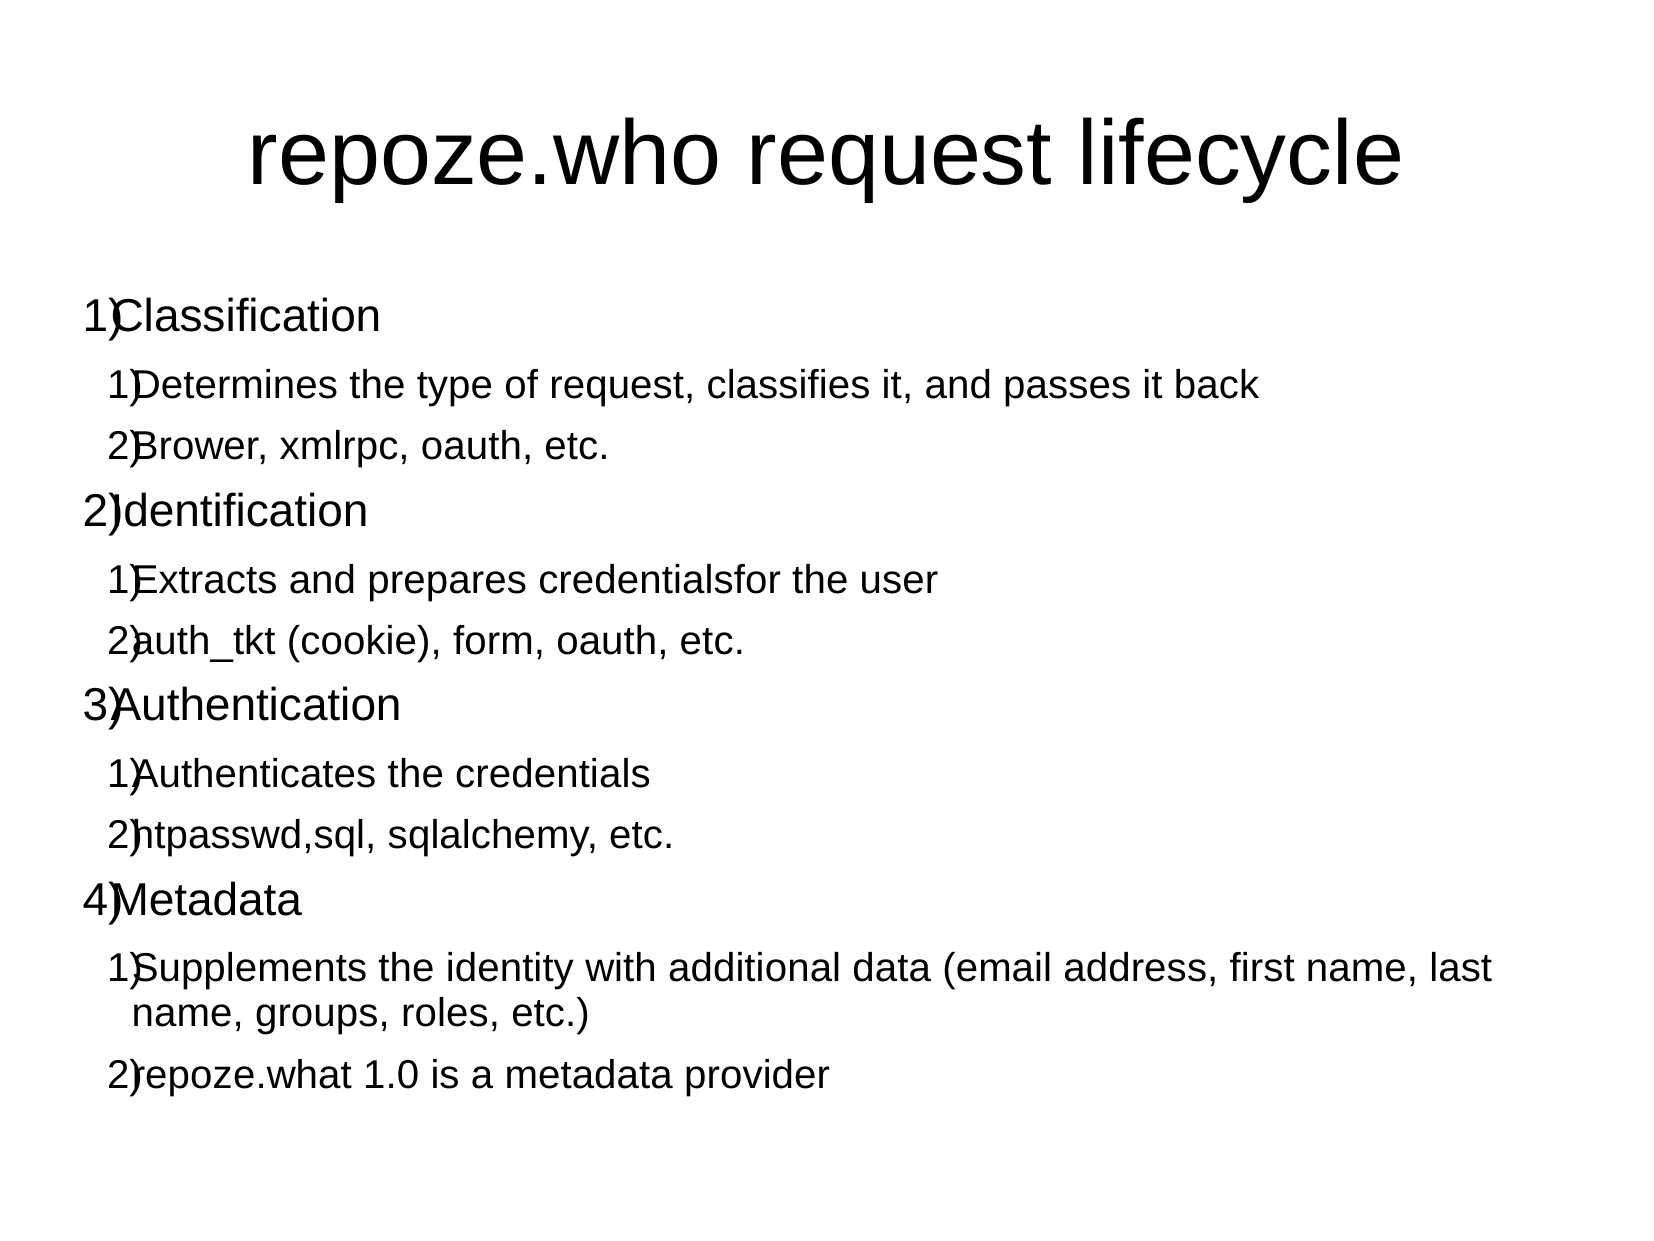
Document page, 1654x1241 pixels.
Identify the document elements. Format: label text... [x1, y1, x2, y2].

list Classification Determines the type of request, classifies it, and passes it back Brower, xmlrpc, oauth, etc. Identification Extracts and prepares credentialsfor the user auth_tkt (cookie), form, oauth, etc. Authentication Authenticates the credentials htpasswd,sql, sqlalchemy, etc. Metadata Supplements the identity with additional data (email address, first name, last name, groups, roles, etc.) repoze.what 1.0 is a metadata provider [82, 290, 1571, 1109]
title repoze.who request lifecycle [82, 49, 1571, 257]
